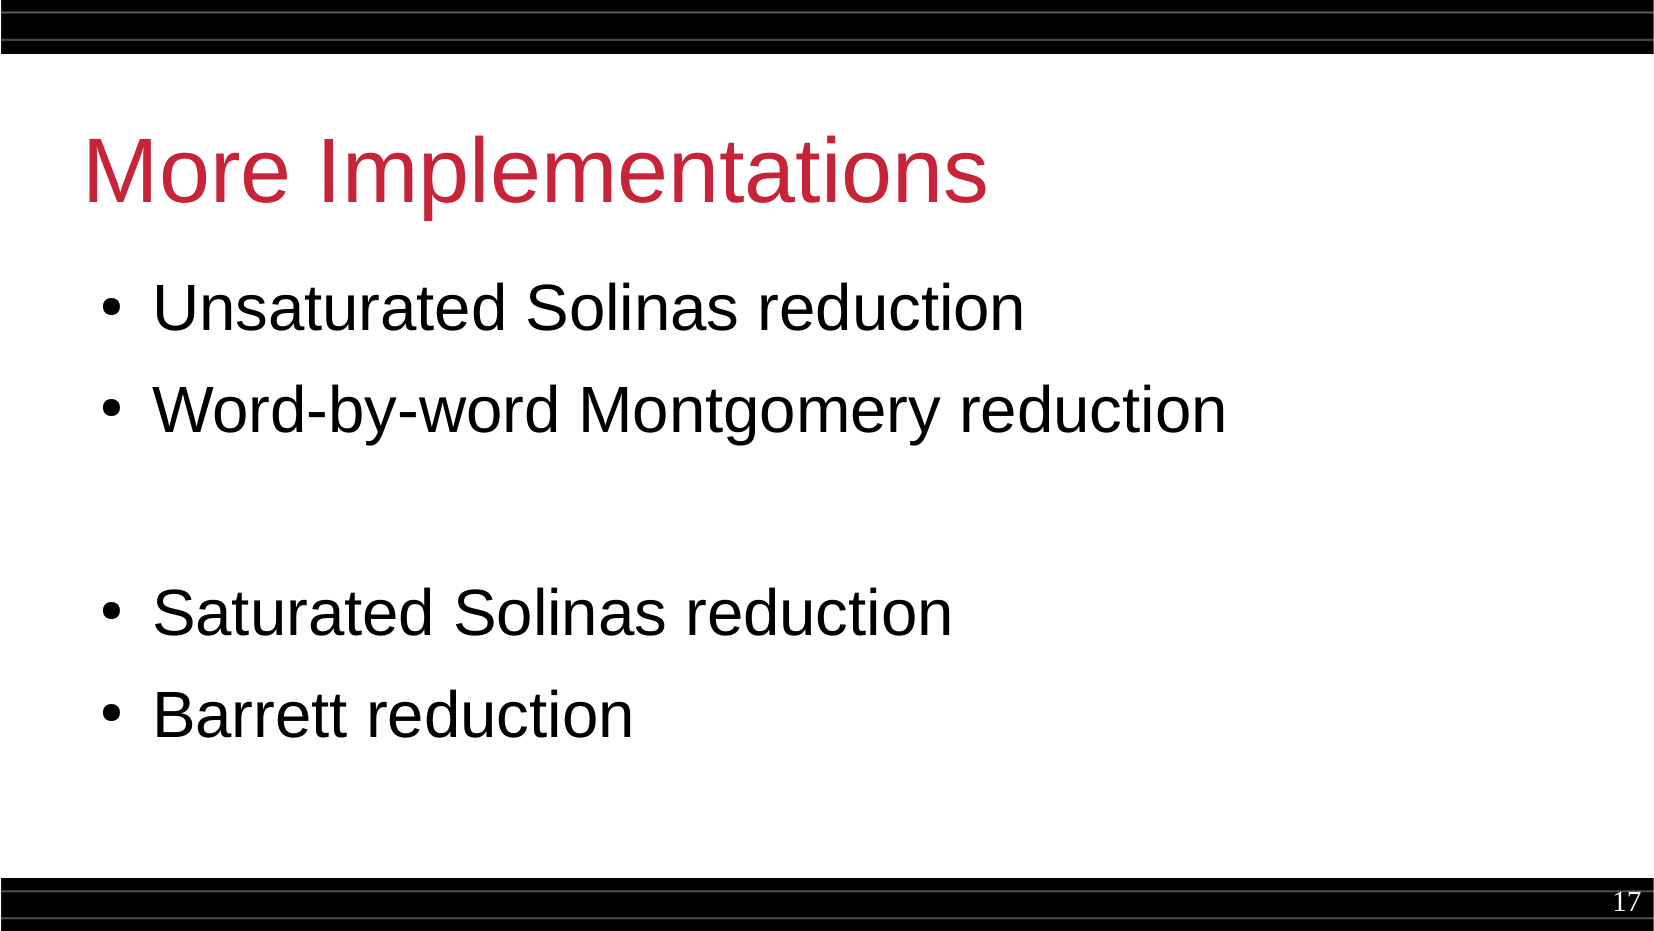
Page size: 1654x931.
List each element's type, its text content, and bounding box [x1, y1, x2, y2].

list Unsaturated Solinas reduction Word-by-word Montgomery reduction Saturated Solinas reduction Barrett reduction [82, 271, 1571, 758]
picture [1, 0, 1654, 54]
title More Implementations [82, 92, 1571, 249]
picture [1, 878, 1654, 931]
